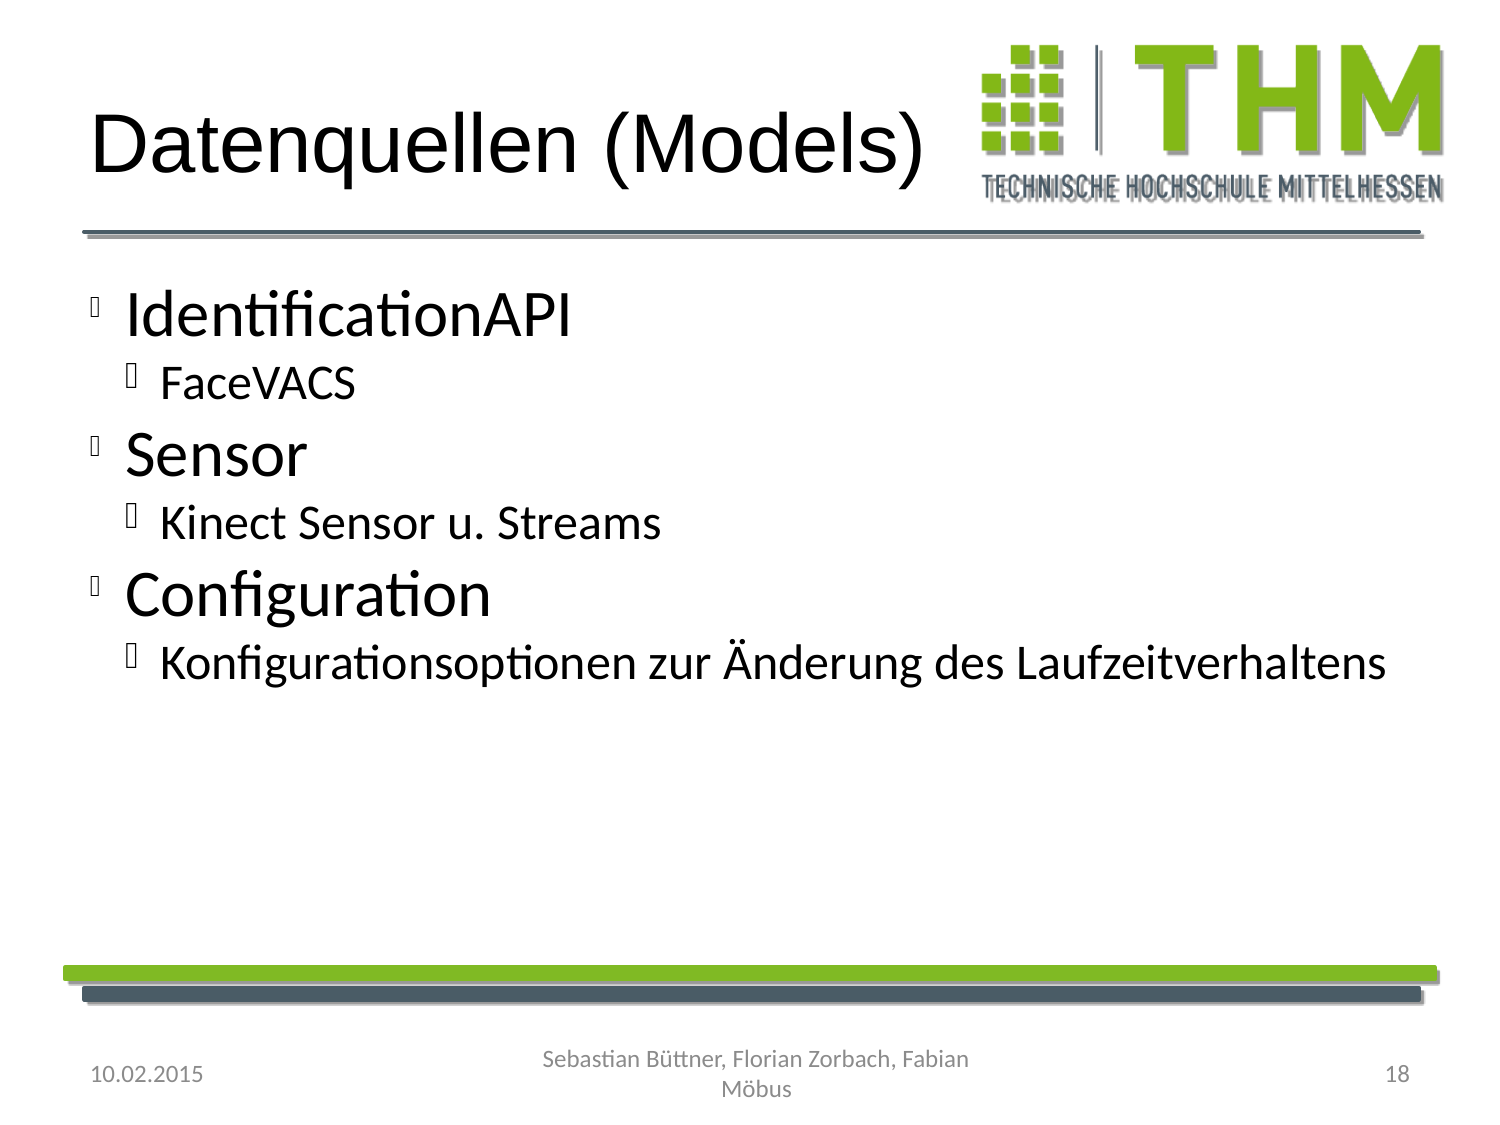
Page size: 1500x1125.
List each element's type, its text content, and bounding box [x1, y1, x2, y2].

picture [974, 30, 1448, 208]
text_box Sebastian Büttner, Florian Zorbach, Fabian Möbus [490, 1042, 1023, 1103]
text_box 10.02.2015 [74, 1042, 425, 1103]
text_box <number> [1074, 1042, 1425, 1103]
text_box Datenquellen (Models) [75, 45, 1425, 233]
text_box IdentificationAPI FaceVACS Sensor Kinect Sensor u. Streams Configuration Konfigurationsoptionen zur Änderung des Laufzeitverhaltens [75, 262, 1425, 1005]
